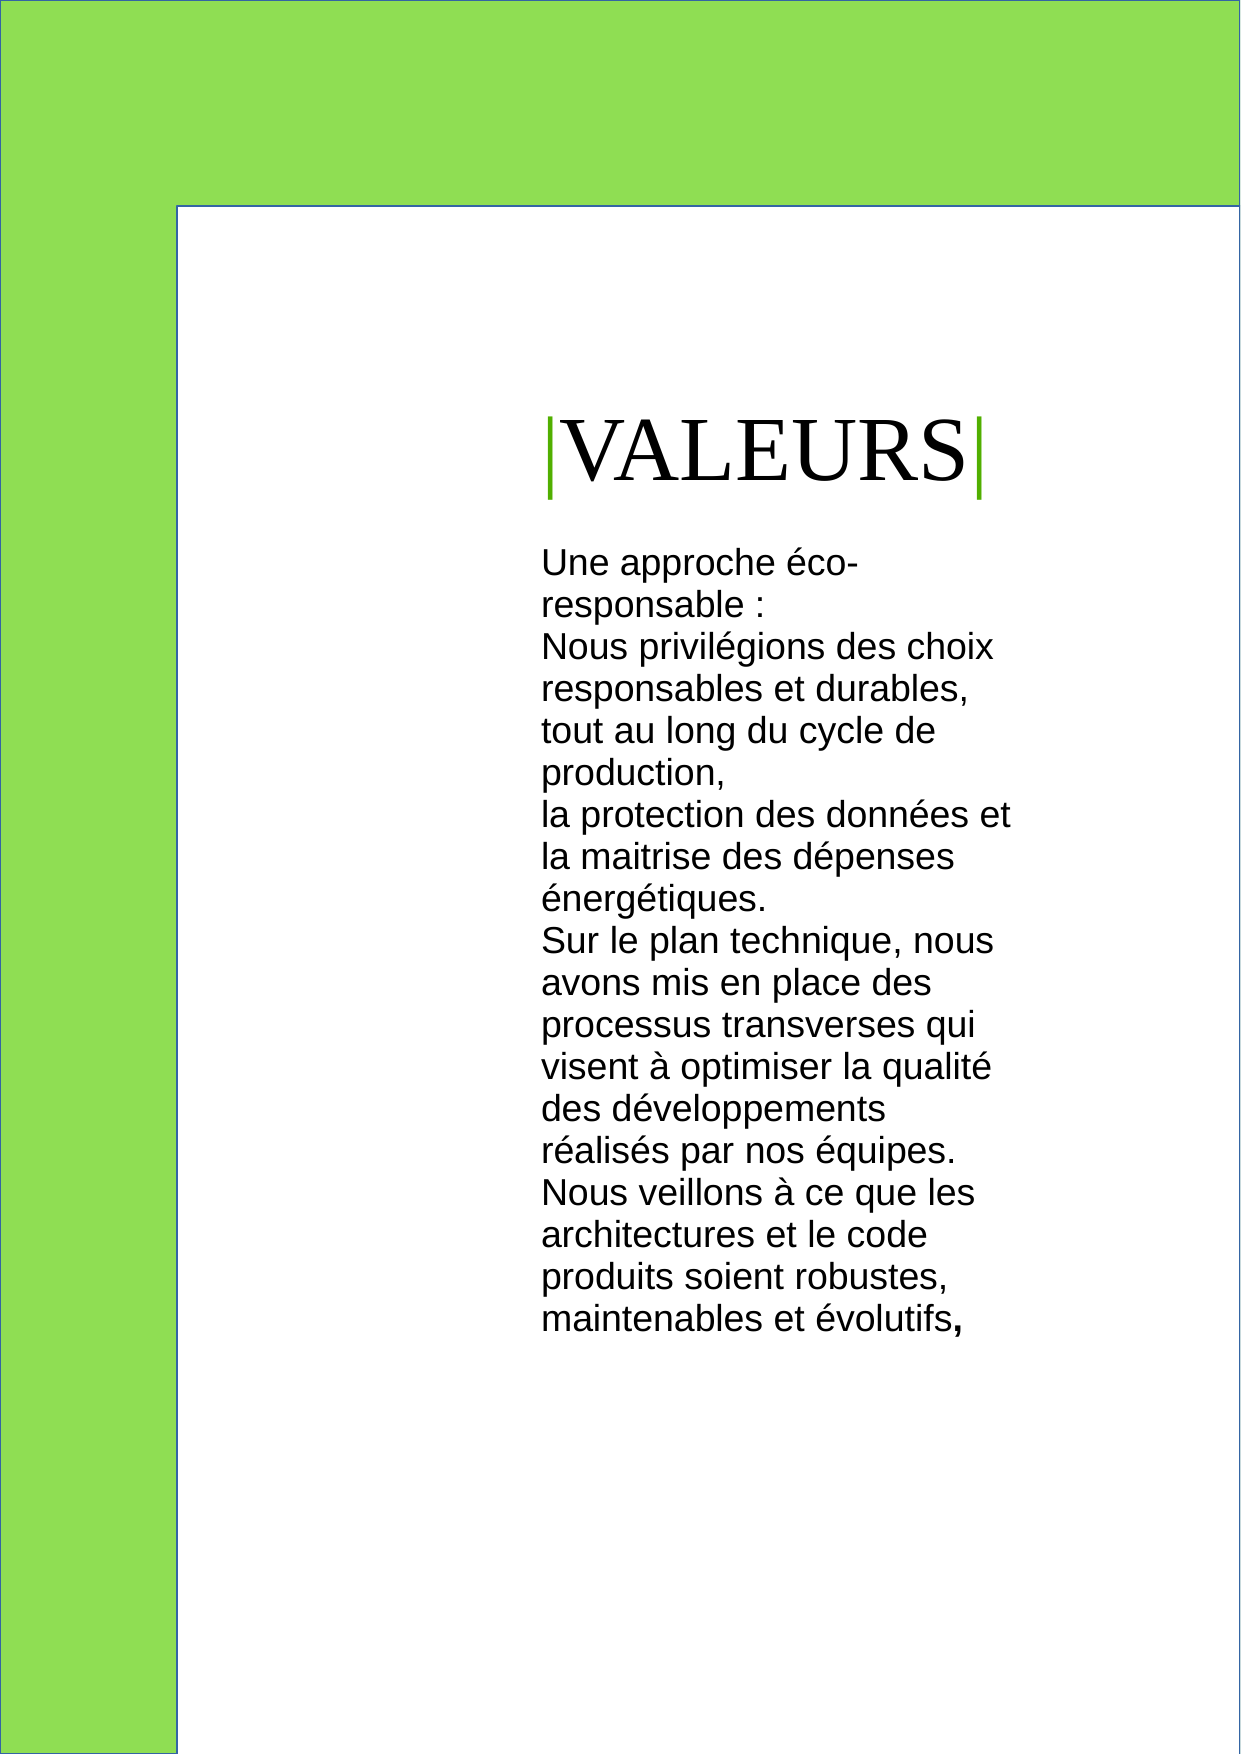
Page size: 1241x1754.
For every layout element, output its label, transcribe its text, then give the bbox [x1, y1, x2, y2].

text_box [177, 206, 1241, 1754]
text_box |VALEURS| Une approche éco-responsable : Nous privilégions des choix responsables et durables, tout au long du cycle de production, la protection des données et la maitrise des dépenses énergétiques. Sur le plan technique, nous avons mis en place des processus transverses qui visent à optimiser la qualité des développements réalisés par nos équipes. Nous veillons à ce que les architectures et le code produits soient robustes, maintenables et évolutifs, [526, 391, 1030, 626]
text_box [0, 0, 1241, 1754]
